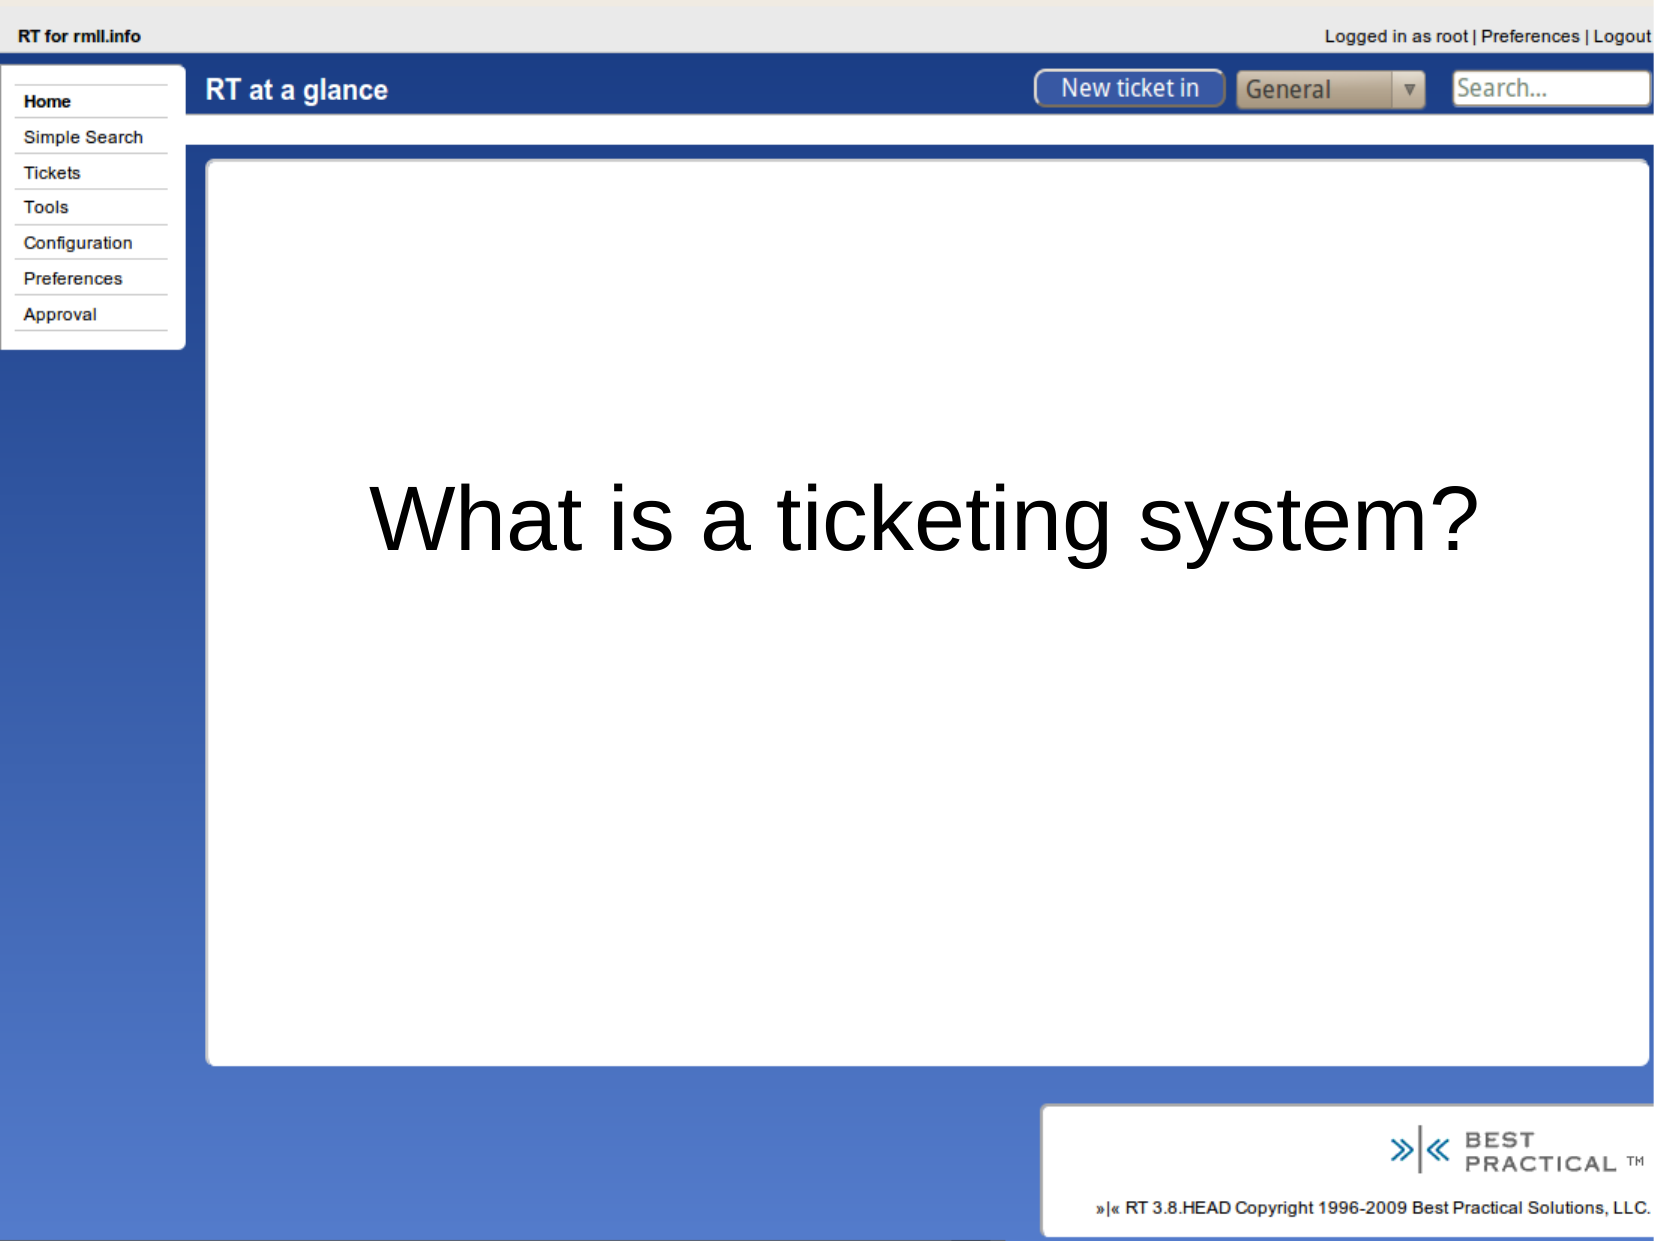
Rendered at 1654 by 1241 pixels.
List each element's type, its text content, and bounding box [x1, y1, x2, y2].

title What is a ticketing system? [280, 428, 1571, 609]
picture [468, 0, 1654, 1241]
